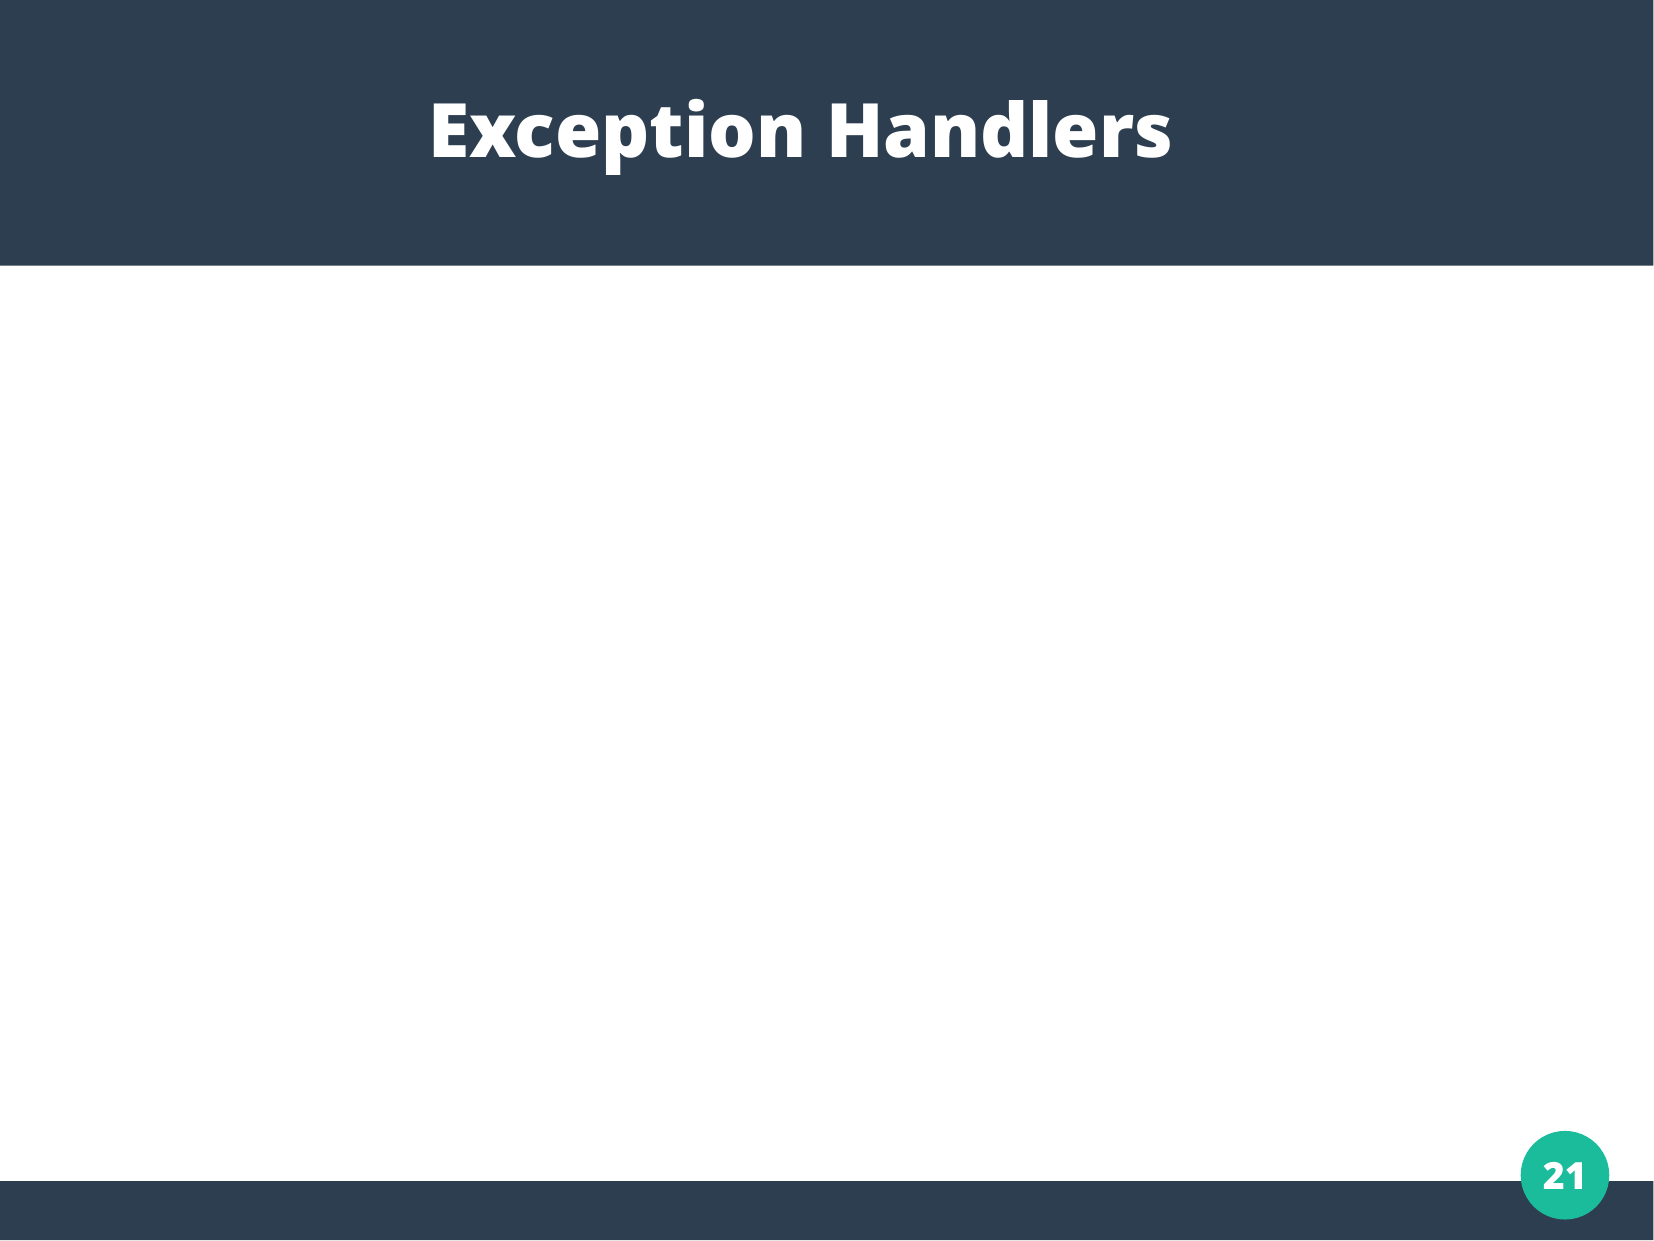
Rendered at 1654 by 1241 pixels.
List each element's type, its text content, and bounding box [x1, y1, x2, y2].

title Exception Handlers [59, 49, 1595, 207]
